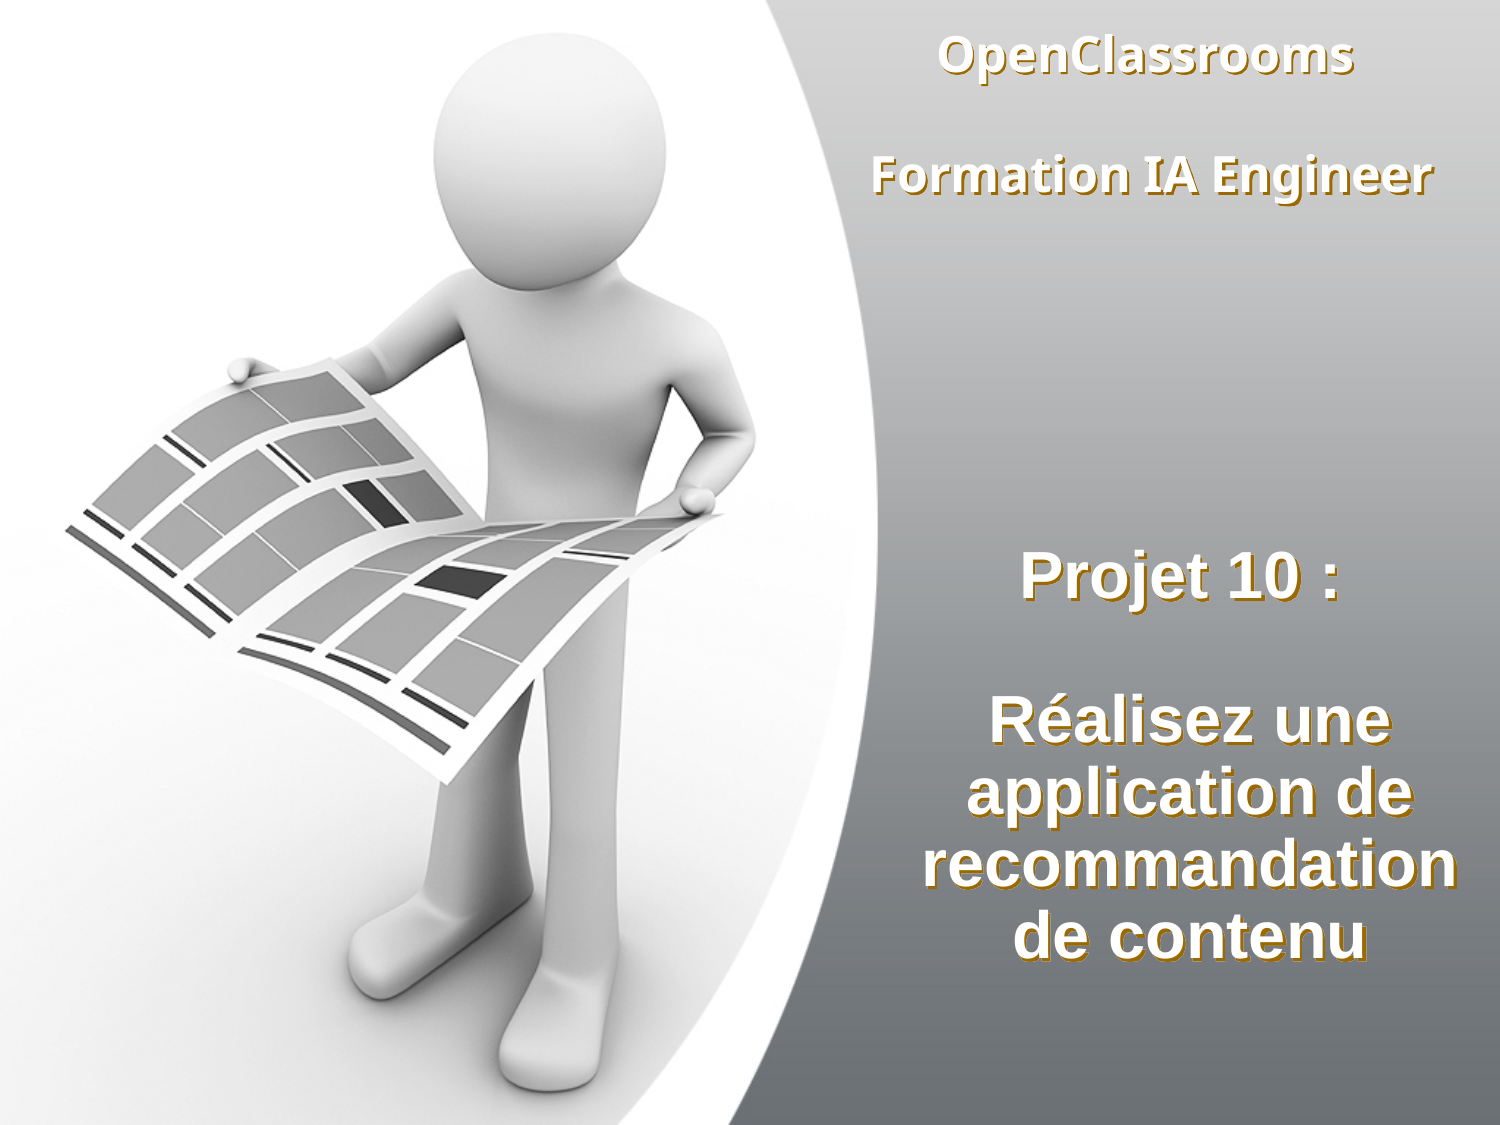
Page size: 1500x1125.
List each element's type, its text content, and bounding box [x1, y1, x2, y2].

title OpenClassrooms Formation IA Engineer [826, 59, 1477, 166]
picture [0, 0, 1500, 1125]
title Projet 10 : Réalisez une application de recommandation de contenu [879, 531, 1500, 1063]
